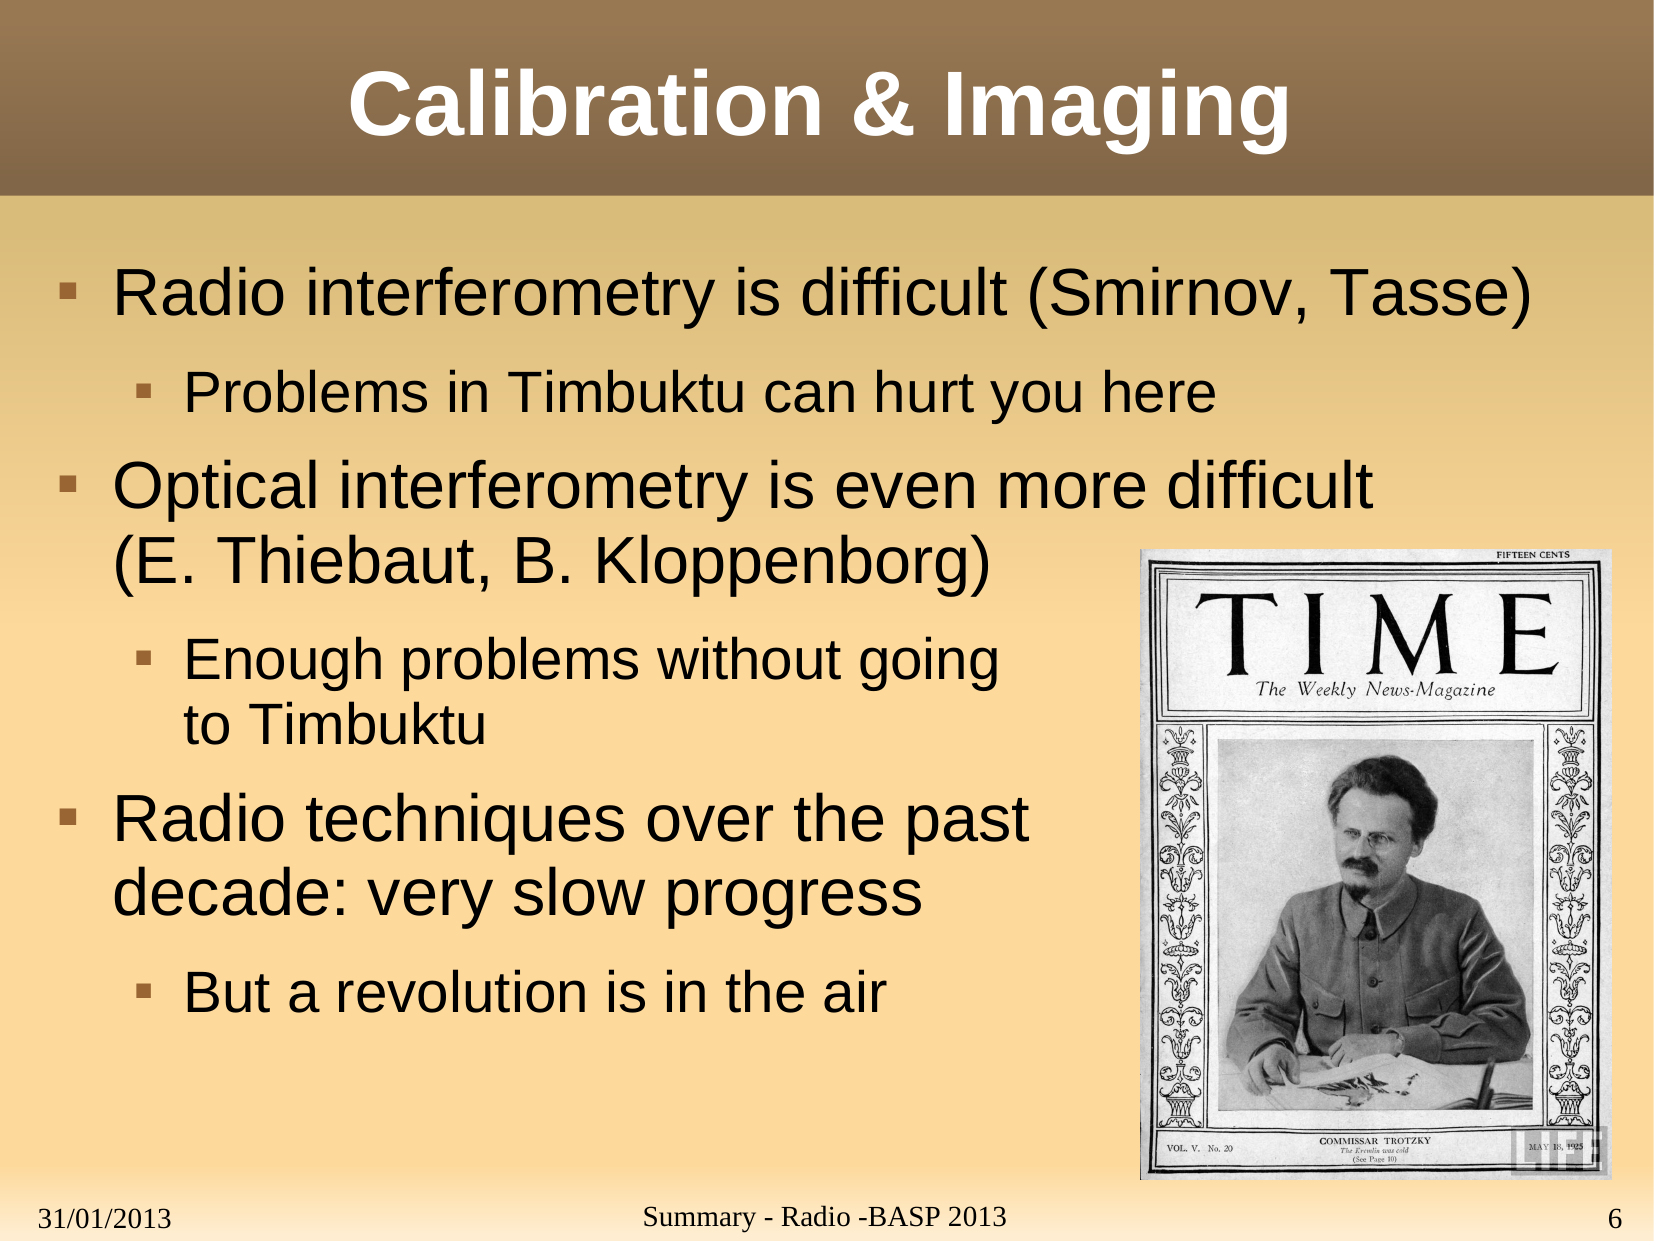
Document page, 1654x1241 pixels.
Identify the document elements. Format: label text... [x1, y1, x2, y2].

list Radio interferometry is difficult (Smirnov, Tasse) Problems in Timbuktu can hurt you here Optical interferometry is even more difficult (E. Thiebaut, B. Kloppenborg) Enough problems without going to Timbuktu Radio techniques over the past decade: very slow progress But a revolution is in the air [41, 255, 1606, 1156]
title Calibration & Imaging [76, 0, 1565, 208]
picture [0, 0, 1654, 1241]
